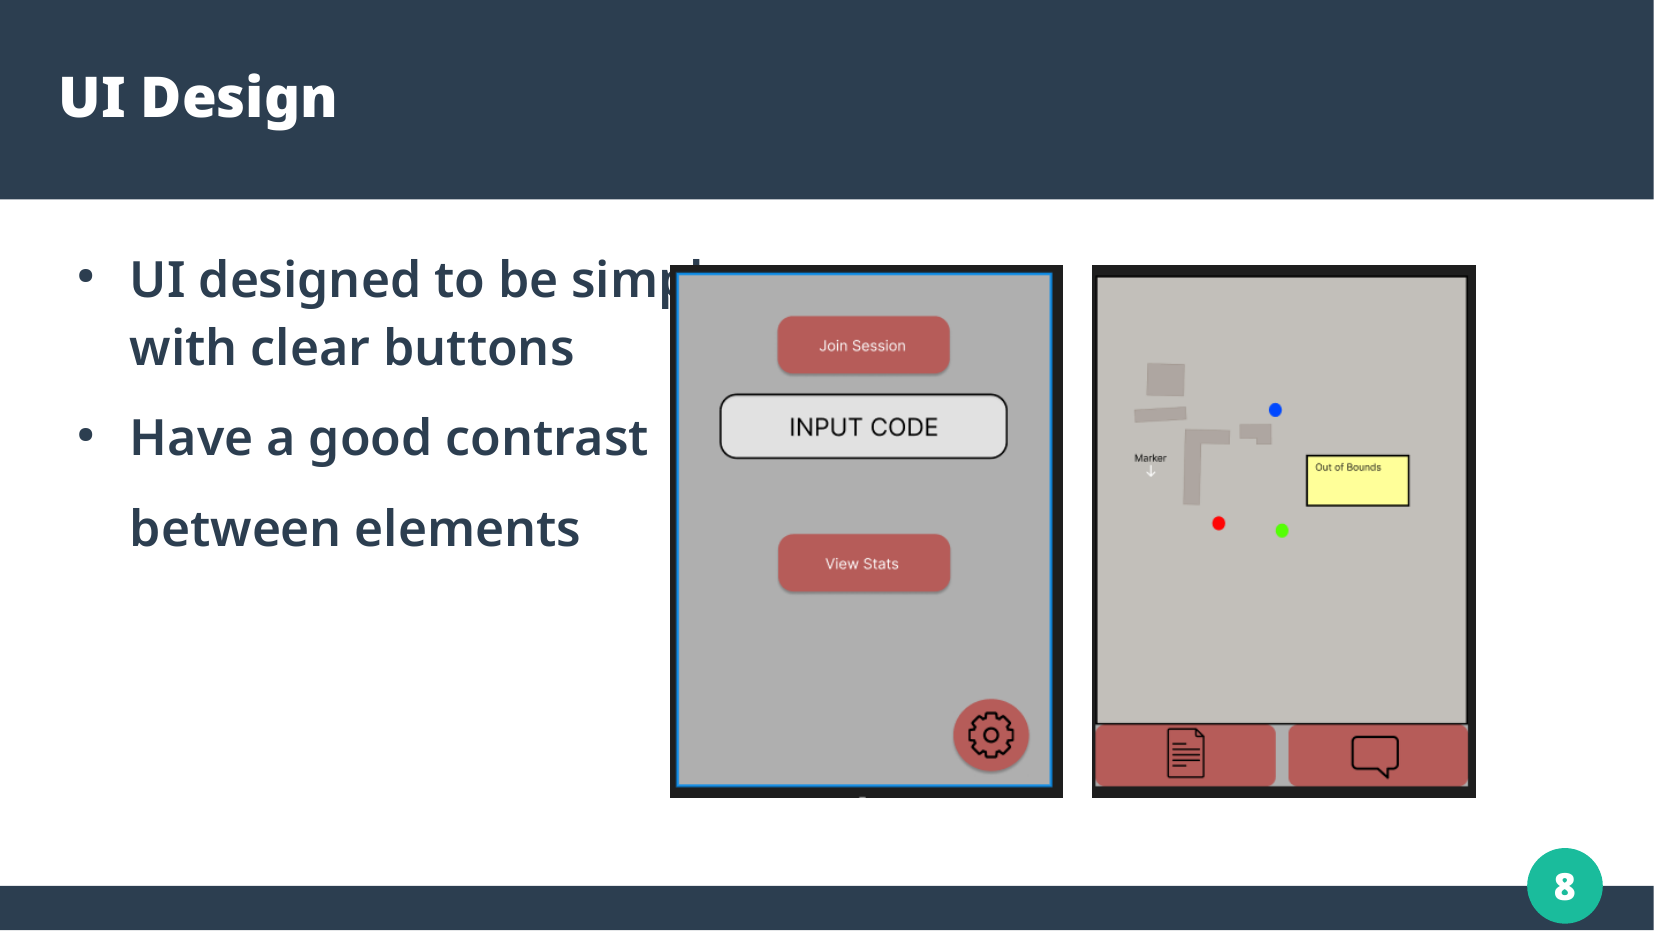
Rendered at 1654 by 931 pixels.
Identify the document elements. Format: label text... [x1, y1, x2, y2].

title UI Design [59, 37, 1595, 155]
list UI designed to be simple with clear buttons Have a good contrast between elements [59, 243, 1595, 864]
picture [1092, 265, 1476, 798]
picture [670, 265, 1063, 798]
